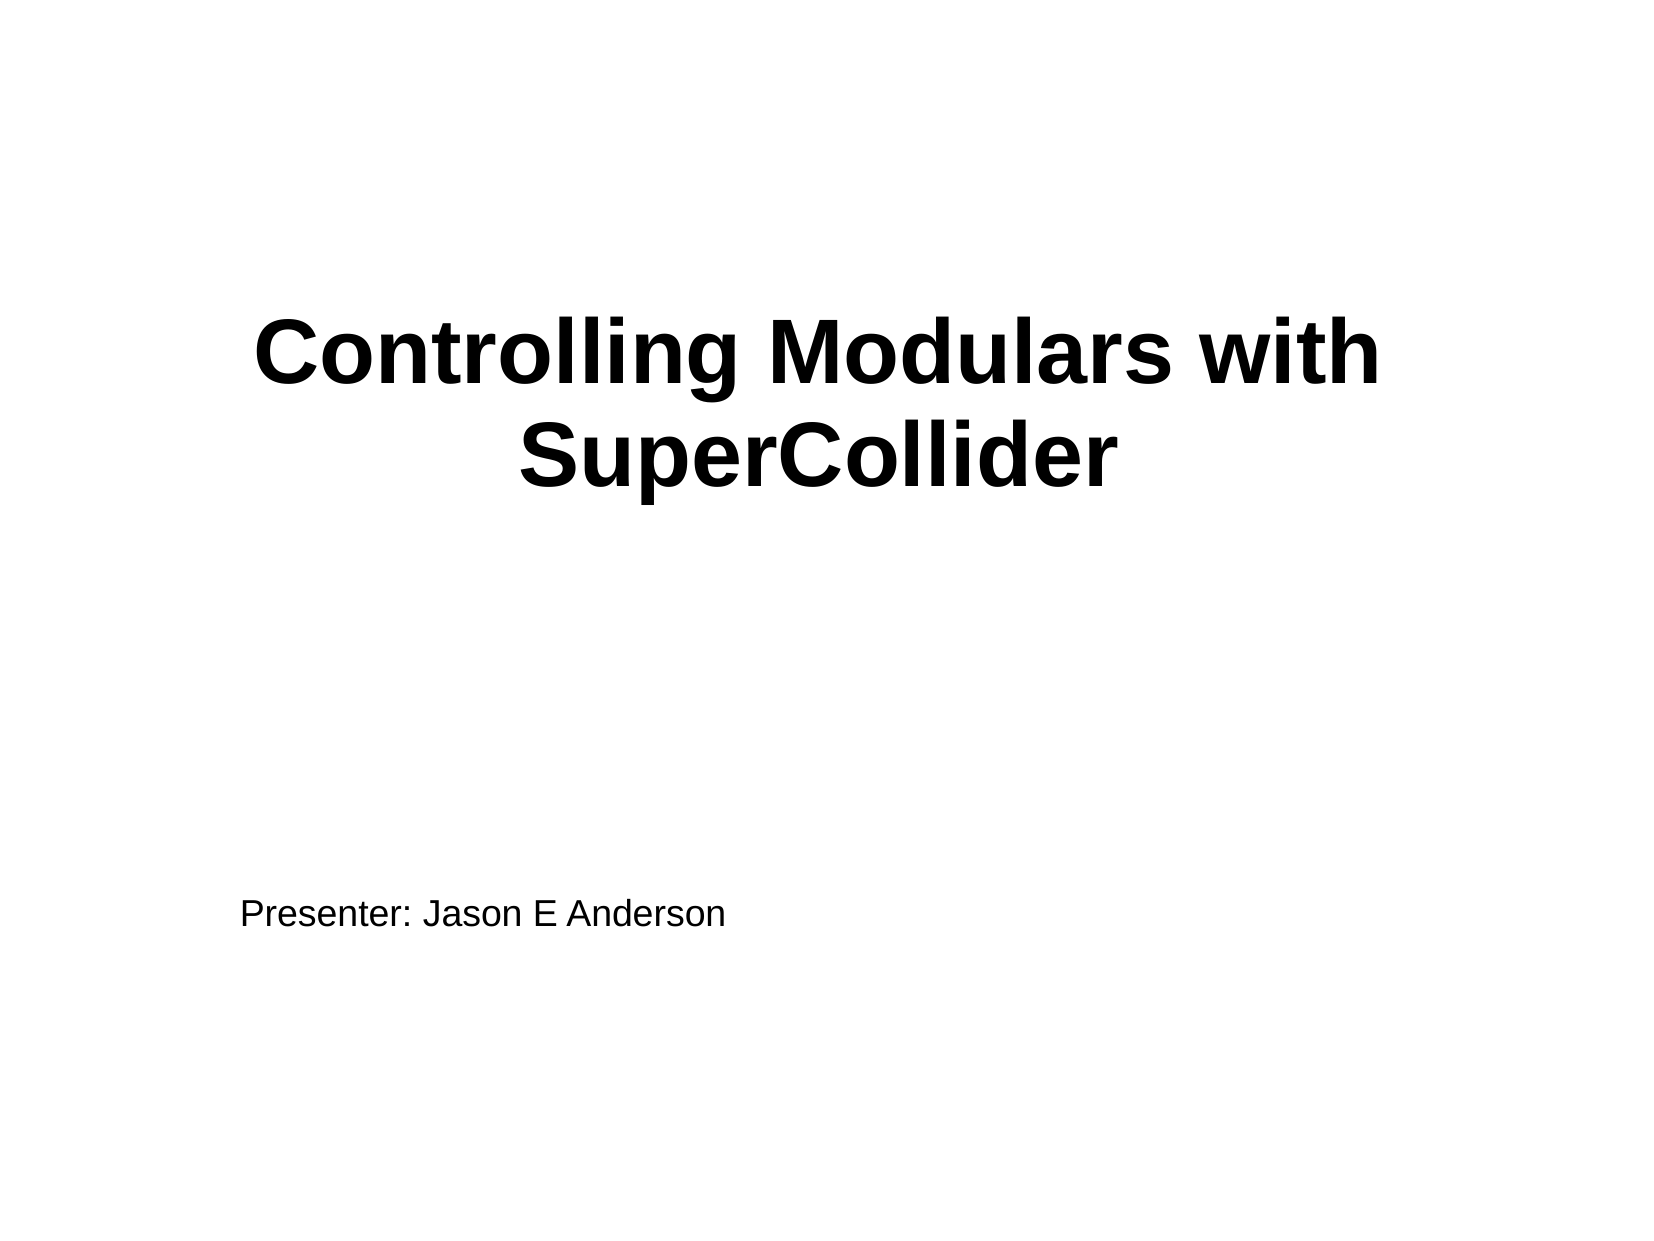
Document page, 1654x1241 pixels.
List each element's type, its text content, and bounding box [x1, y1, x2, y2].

text_box Presenter: Jason E Anderson [225, 885, 745, 942]
title Controlling Modulars with SuperCollider [75, 300, 1564, 508]
